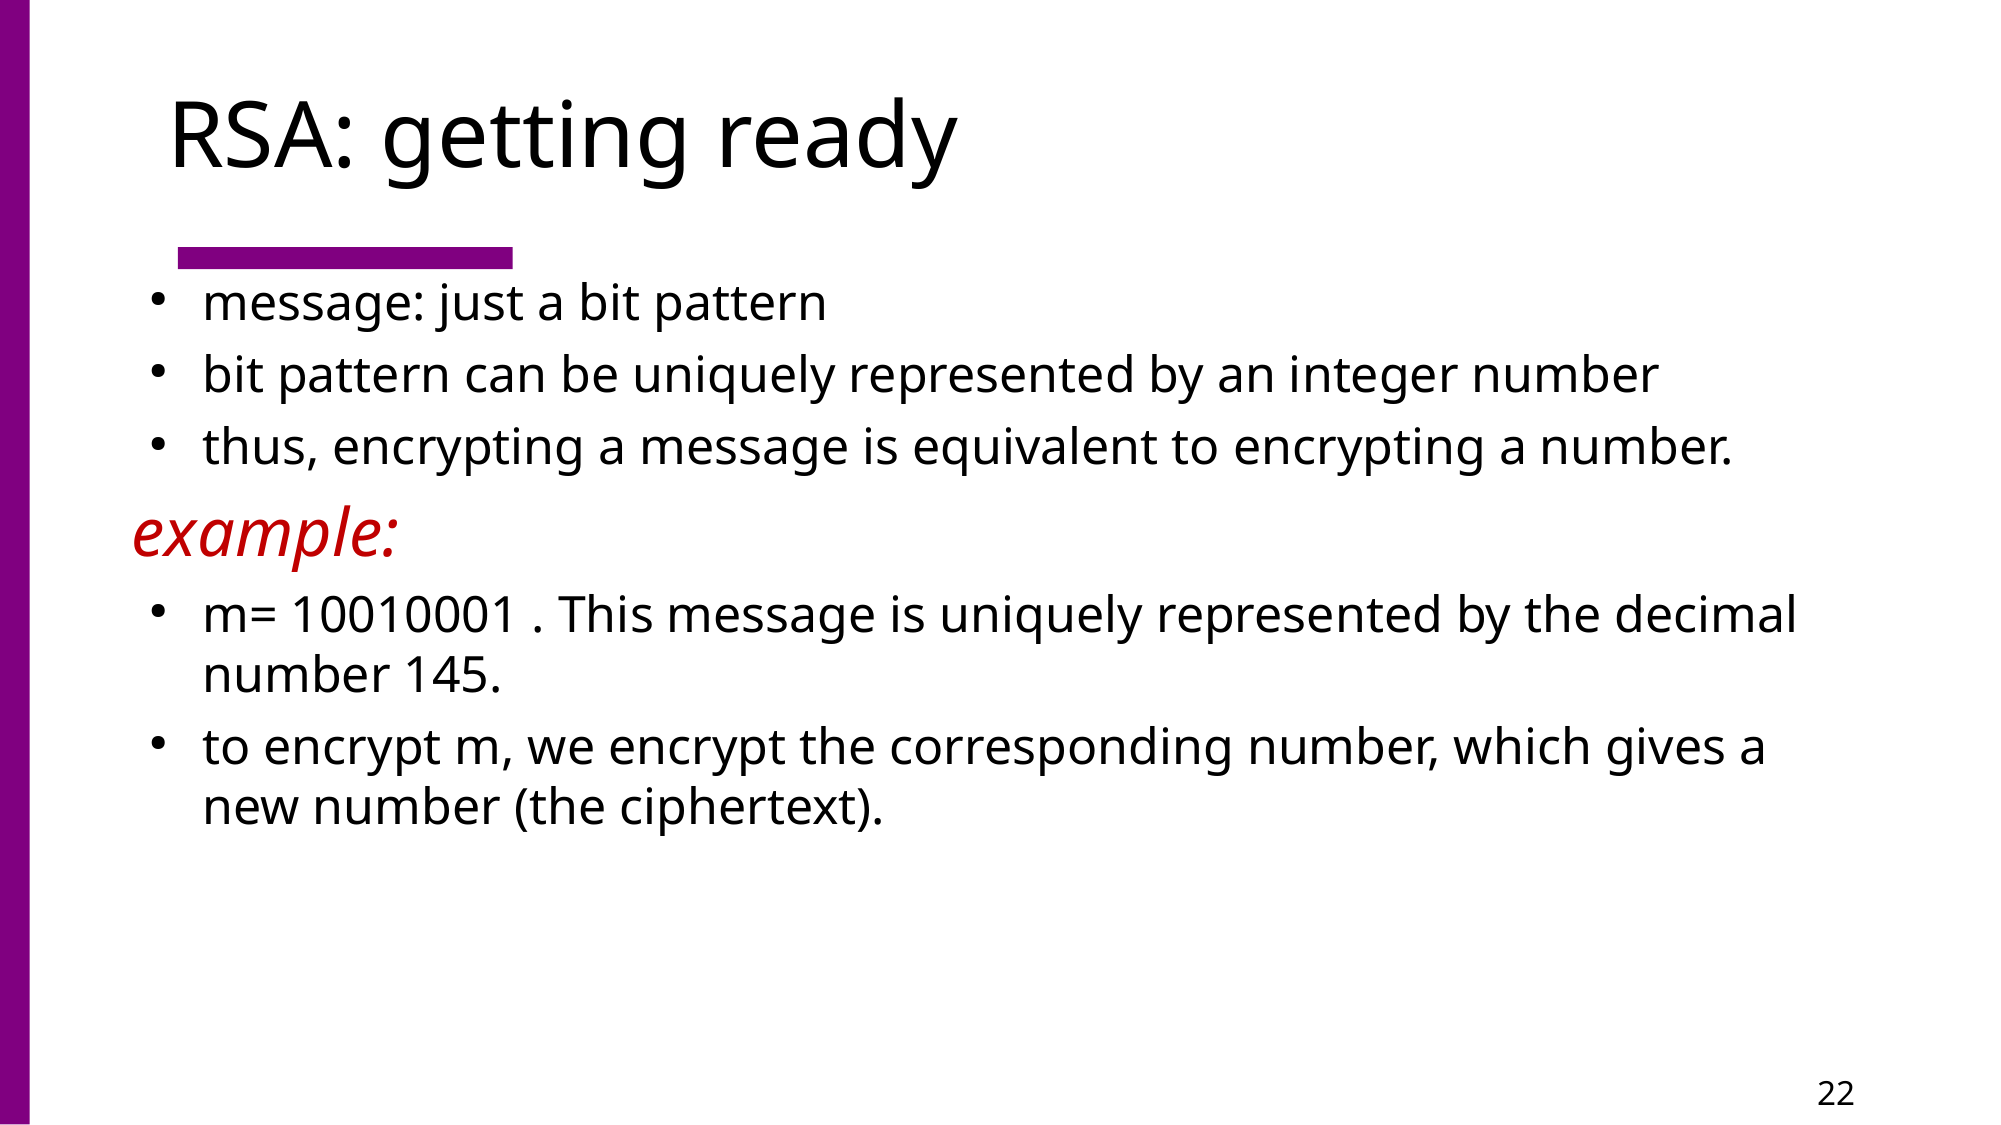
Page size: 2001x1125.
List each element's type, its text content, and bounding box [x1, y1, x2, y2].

list message: just a bit pattern bit pattern can be uniquely represented by an integer number thus, encrypting a message is equivalent to encrypting a number. example: m= 10010001 . This message is uniquely represented by the decimal number 145. to encrypt m, we encrypt the corresponding number, which gives a new number (the ciphertext). [116, 262, 1817, 1026]
title RSA: getting ready [116, 37, 1817, 225]
